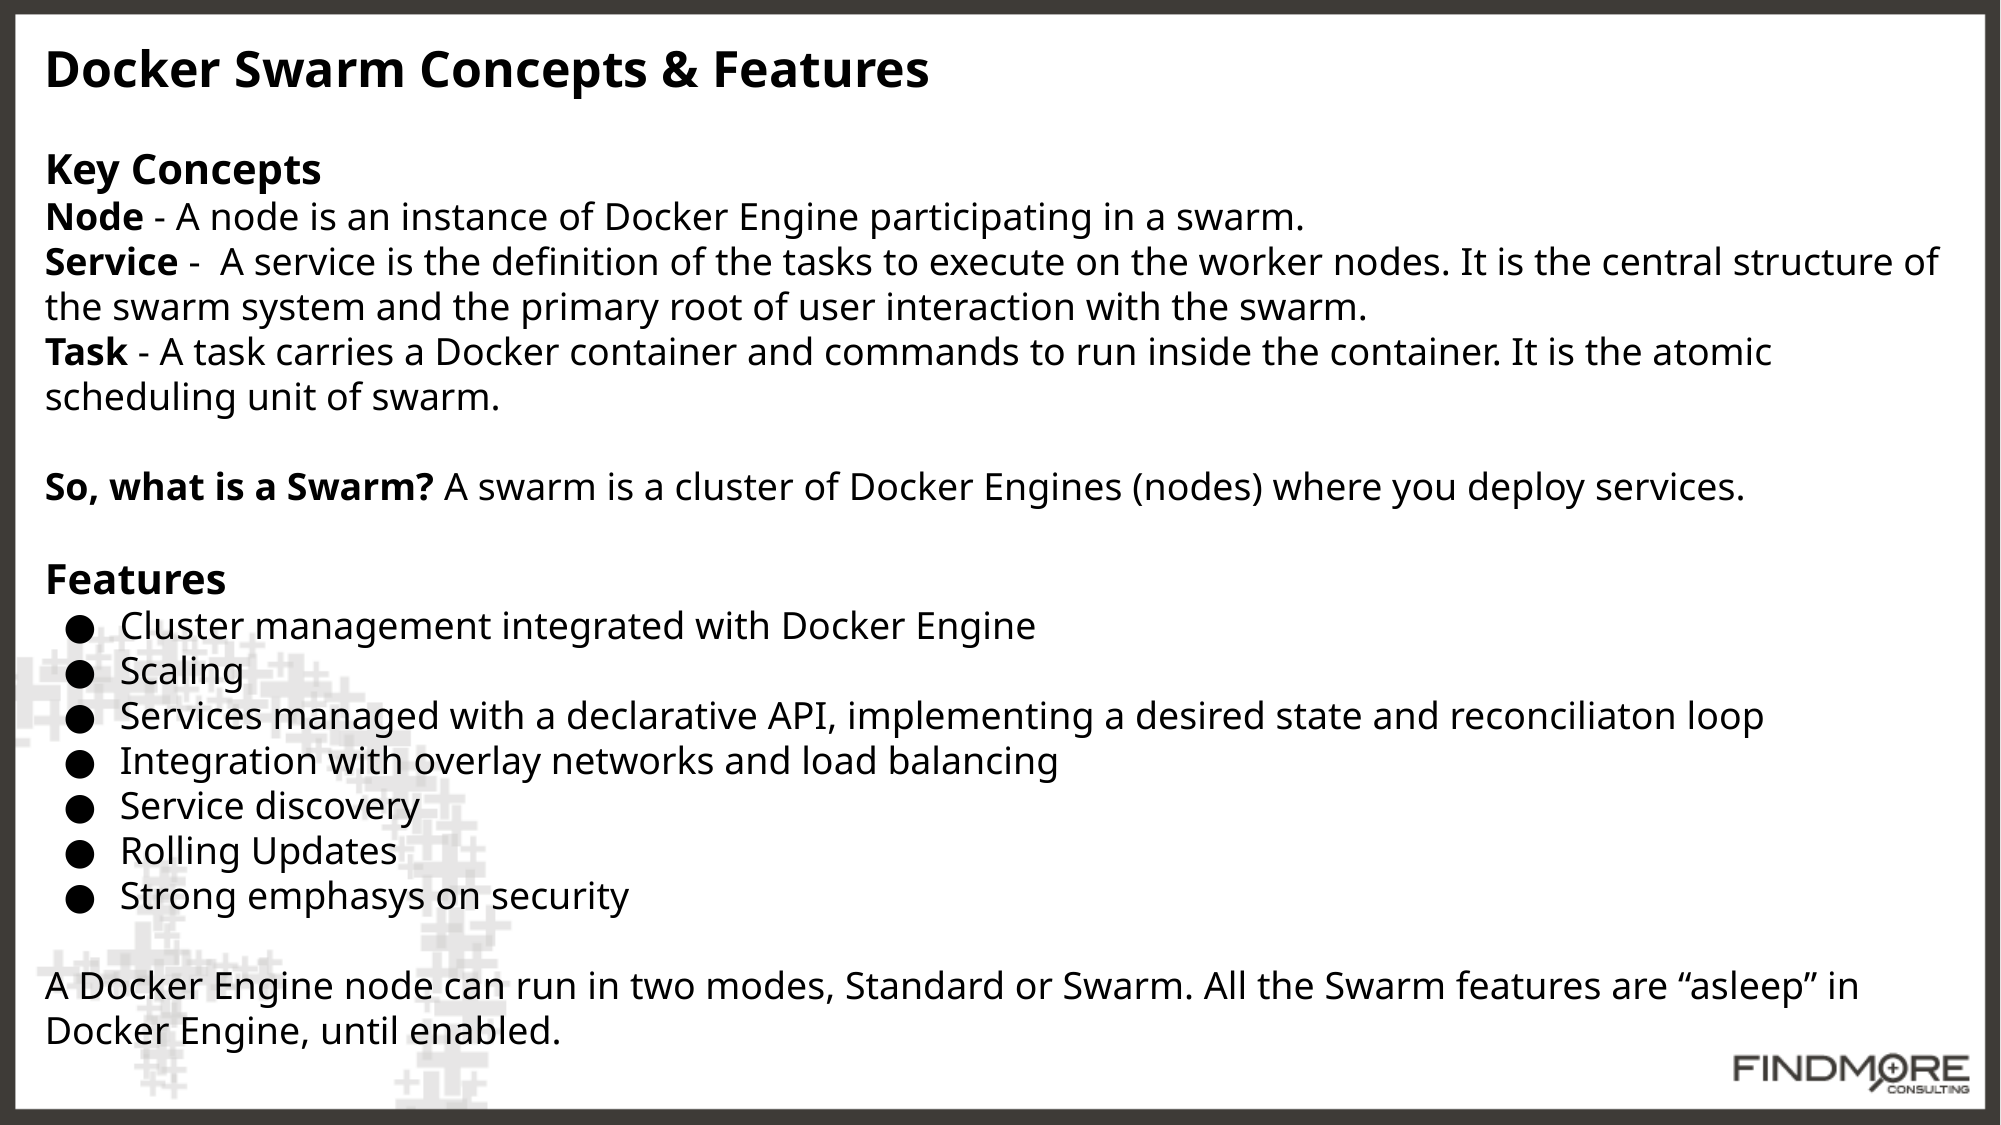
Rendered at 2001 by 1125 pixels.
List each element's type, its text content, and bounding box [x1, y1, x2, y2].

picture [0, 0, 2001, 1125]
text_box Docker Swarm Concepts & Features Key Concepts Node - A node is an instance of Docker Engine participating in a swarm. Service - A service is the definition of the tasks to execute on the worker nodes. It is the central structure of the swarm system and the primary root of user interaction with the swarm. Task - A task carries a Docker container and commands to run inside the container. It is the atomic scheduling unit of swarm. So, what is a Swarm? A swarm is a cluster of Docker Engines (nodes) where you deploy services. Features Cluster management integrated with Docker Engine Scaling Services managed with a declarative API, implementing a desired state and reconciliaton loop Integration with overlay networks and load balancing Service discovery Rolling Updates Strong emphasys on security A Docker Engine node can run in two modes, Standard or Swarm. All the Swarm features are “asleep” in Docker Engine, until enabled. [29, 30, 1980, 1104]
